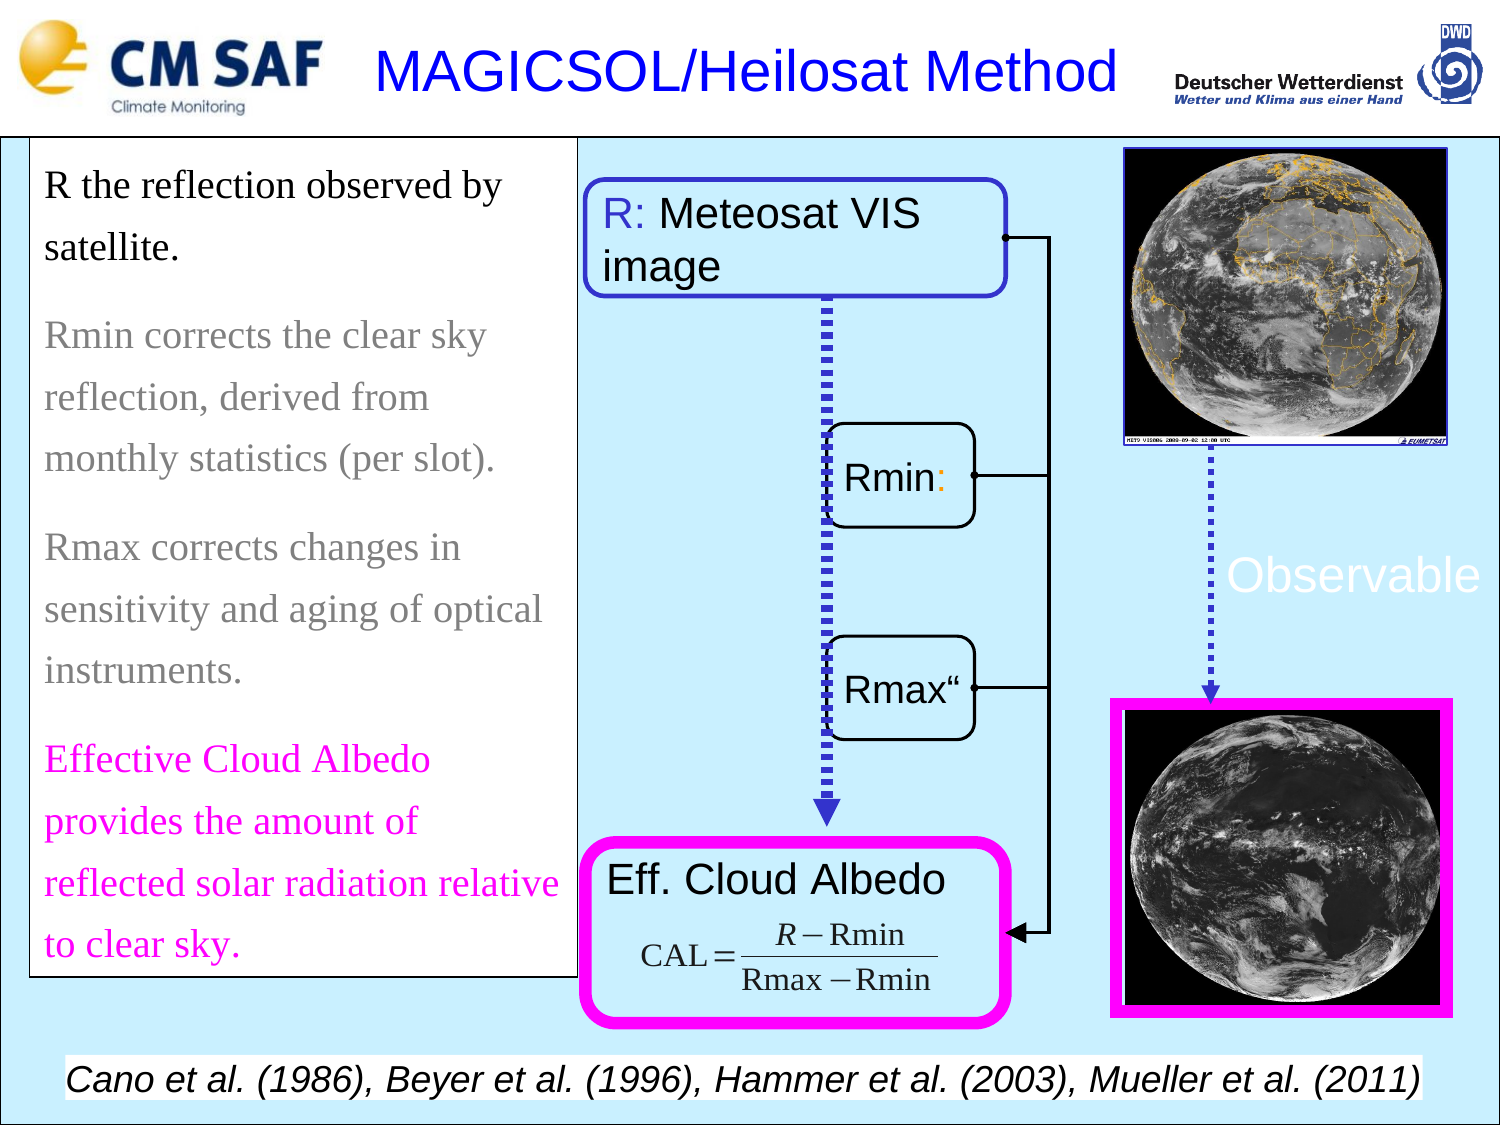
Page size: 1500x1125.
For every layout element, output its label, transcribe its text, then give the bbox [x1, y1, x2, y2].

picture [1175, 24, 1483, 104]
text_box Observable [1211, 544, 1497, 610]
picture [17, 19, 325, 117]
text_box R: Meteosat VIS image [585, 179, 1006, 297]
text_box MAGICSOL/Heilosat Method [359, 31, 1135, 111]
text_box Rmax“ [826, 636, 975, 740]
text_box Eff. Cloud Albedo [585, 842, 1006, 1024]
list R the reflection observed by satellite. Rmin corrects the clear sky reflection, derived from monthly statistics (per slot). Rmax corrects changes in sensitivity and aging of optical instruments. Effective Cloud Albedo provides the amount of reflected solar radiation relative to clear sky. [29, 137, 578, 978]
text_box Rmin: [826, 423, 975, 528]
text_box Cano et al. (1986), Beyer et al. (1996), Hammer et al. (2003), Mueller et al. (2011) [65, 1054, 1423, 1100]
picture [1125, 710, 1440, 1005]
picture [1125, 148, 1447, 445]
